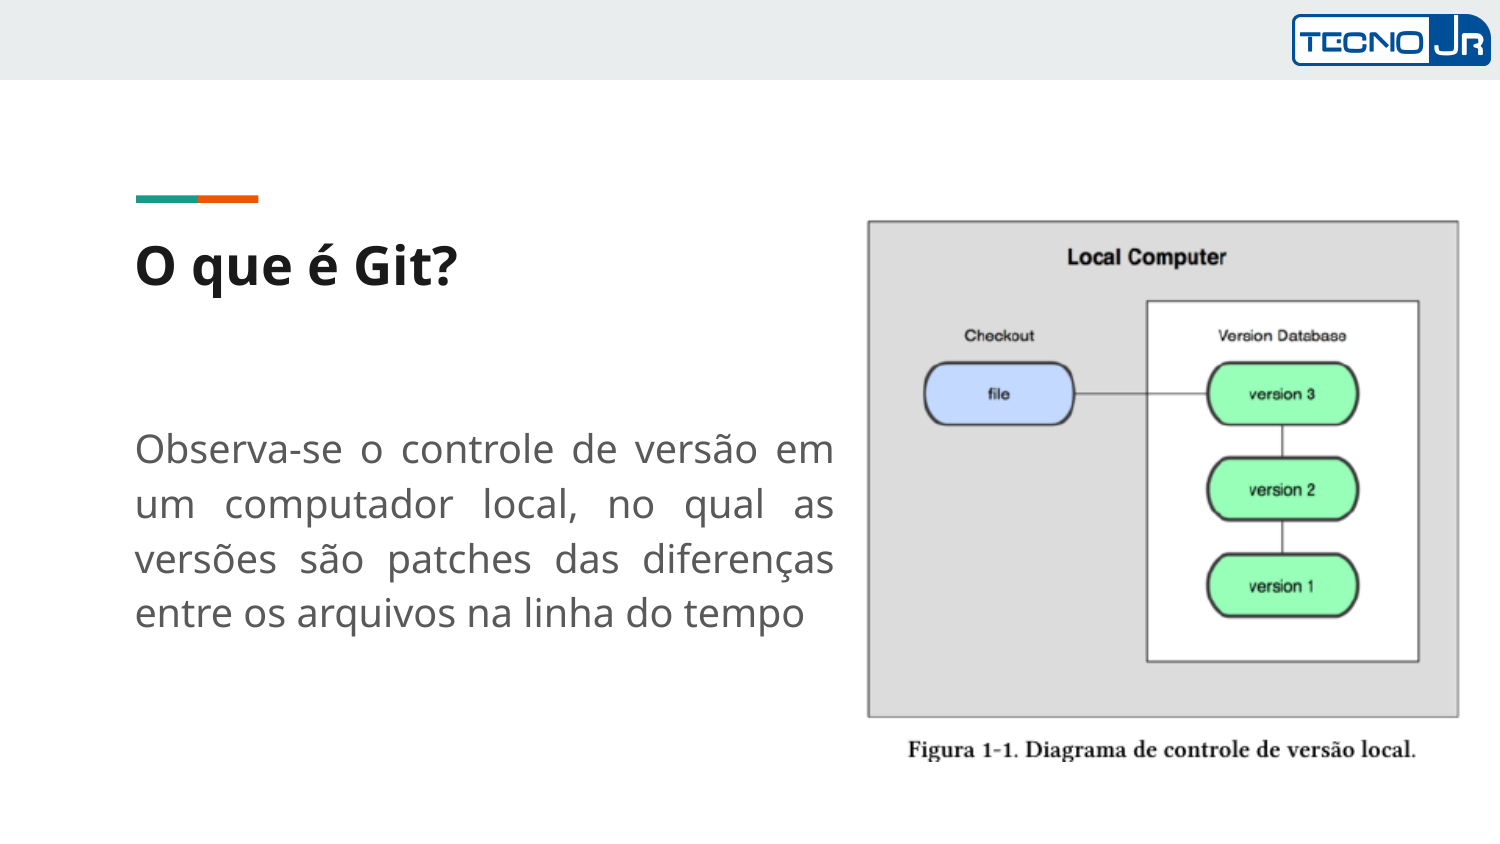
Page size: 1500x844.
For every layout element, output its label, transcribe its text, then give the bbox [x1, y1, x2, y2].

list Observa-se o controle de versão em um computador local, no qual as versões são patches das diferenças entre os arquivos na linha do tempo [119, 341, 851, 712]
title O que é Git? [119, 216, 864, 305]
picture [864, 216, 1466, 762]
picture [1292, 14, 1491, 66]
